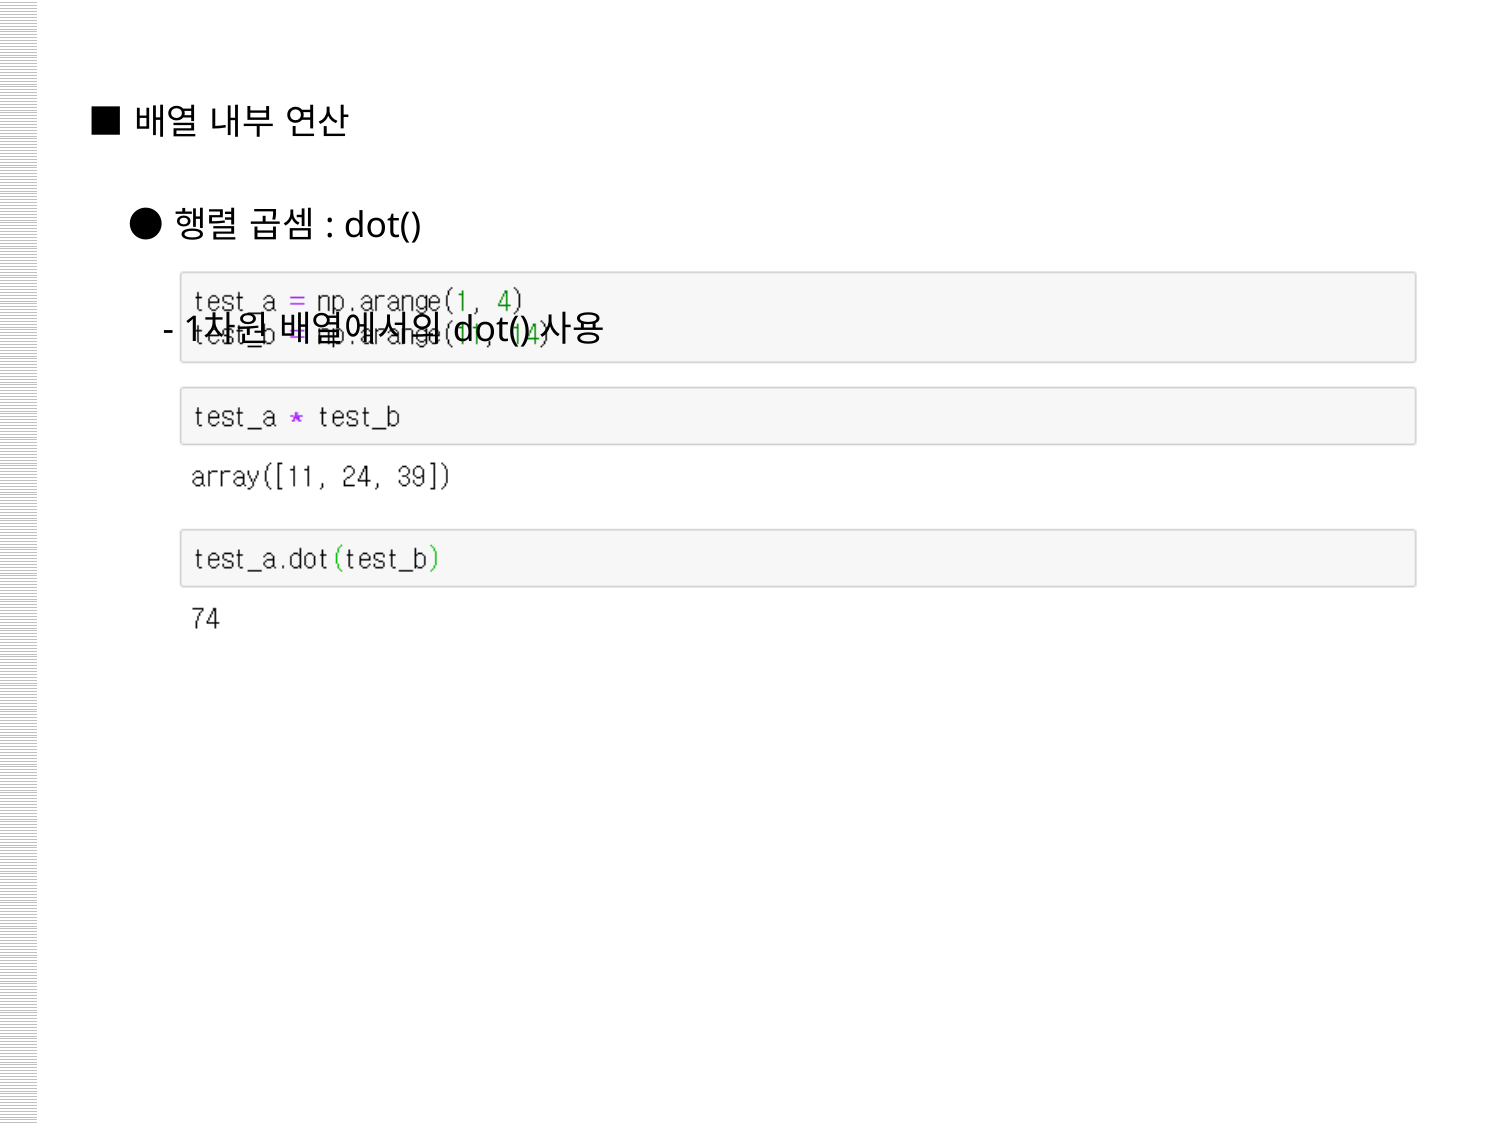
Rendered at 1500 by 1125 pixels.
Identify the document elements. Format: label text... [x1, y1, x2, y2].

text_box ■ 배열 내부 연산 ● 행렬 곱셈 : dot() - 1차원 배열에서의 dot() 사용 [73, 33, 1453, 990]
